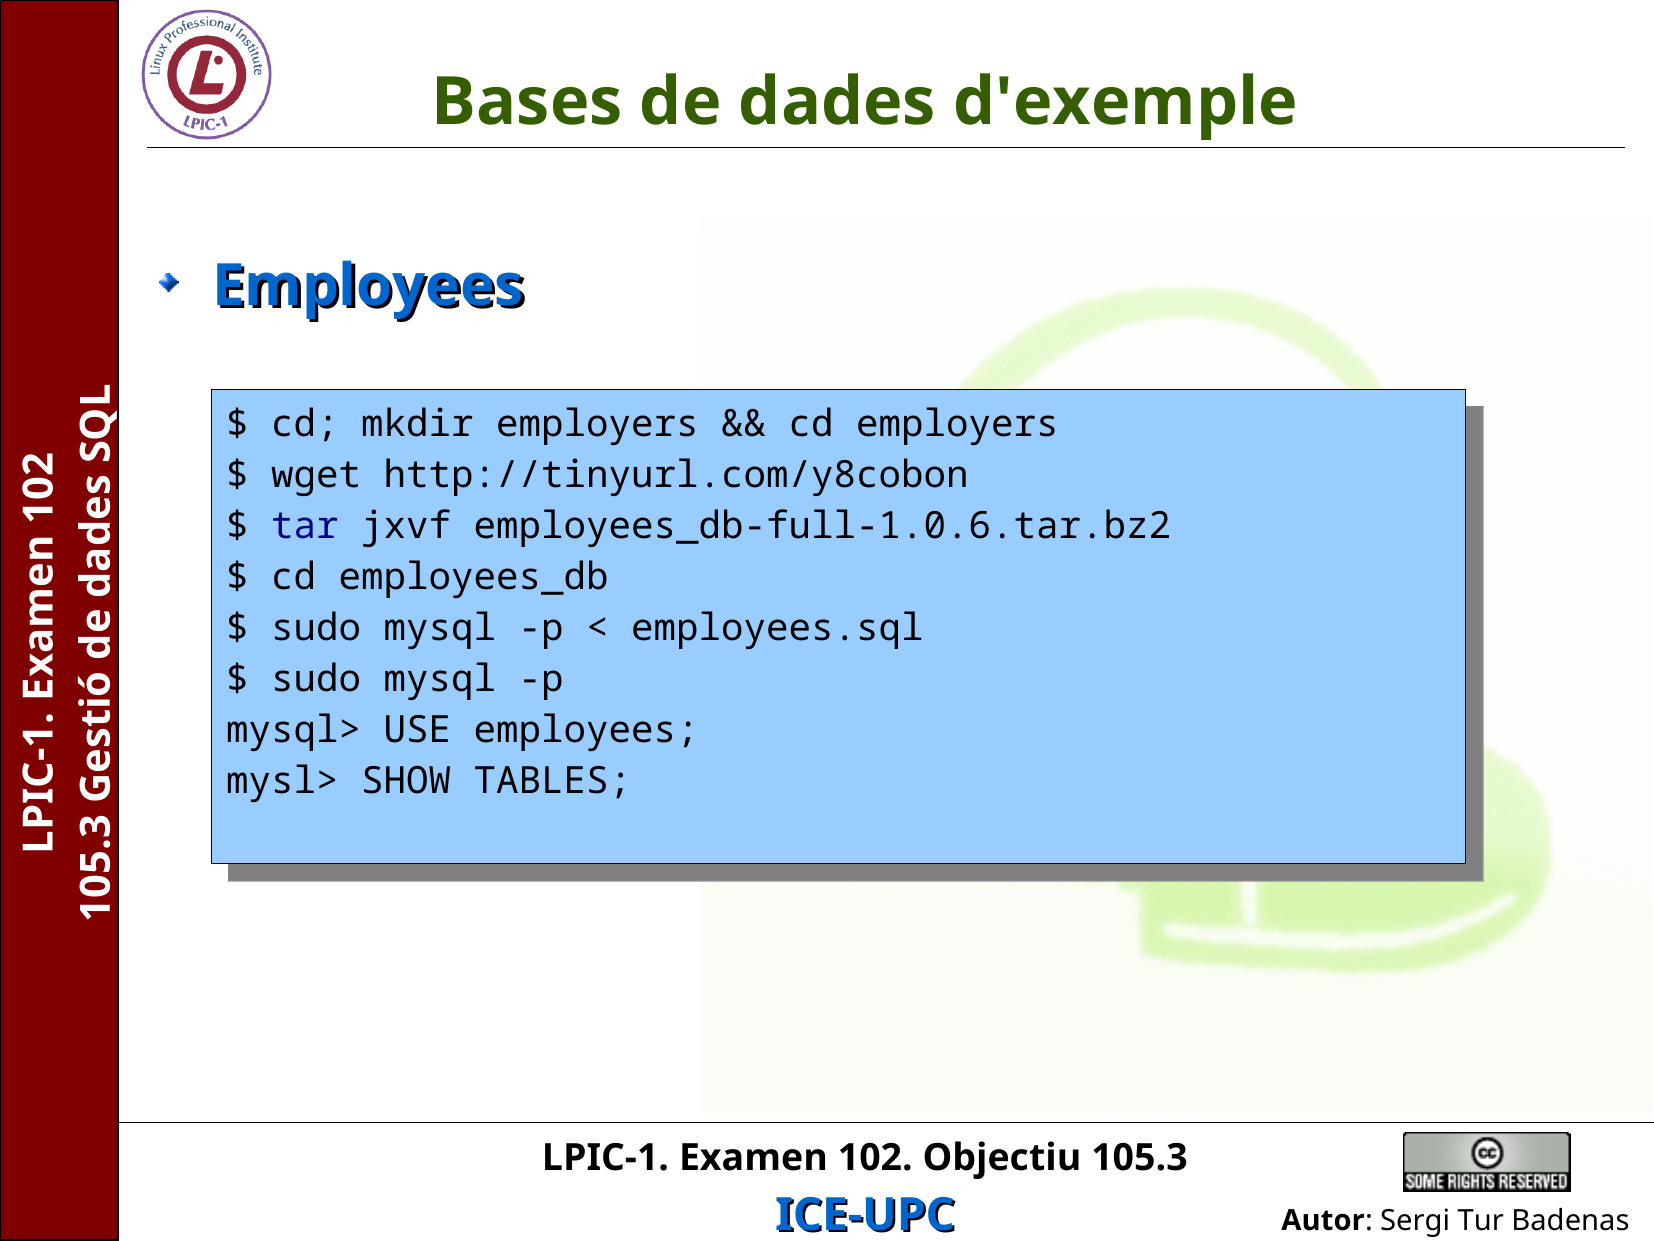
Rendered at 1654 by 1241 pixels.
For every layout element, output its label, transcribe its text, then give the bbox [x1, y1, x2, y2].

text_box $ cd; mkdir employers && cd employers $ wget http://tinyurl.com/y8cobon $ tar jxvf employees_db-full-1.0.6.tar.bz2 $ cd employees_db $ sudo mysql -p < employees.sql $ sudo mysql -p mysql> USE employees; mysl> SHOW TABLES; [211, 389, 1466, 762]
picture [700, 217, 1654, 1113]
title Bases de dades d'exemple [129, 55, 1619, 142]
picture [135, 5, 277, 55]
list Employees [141, 242, 1630, 1078]
picture [1403, 1132, 1571, 1192]
